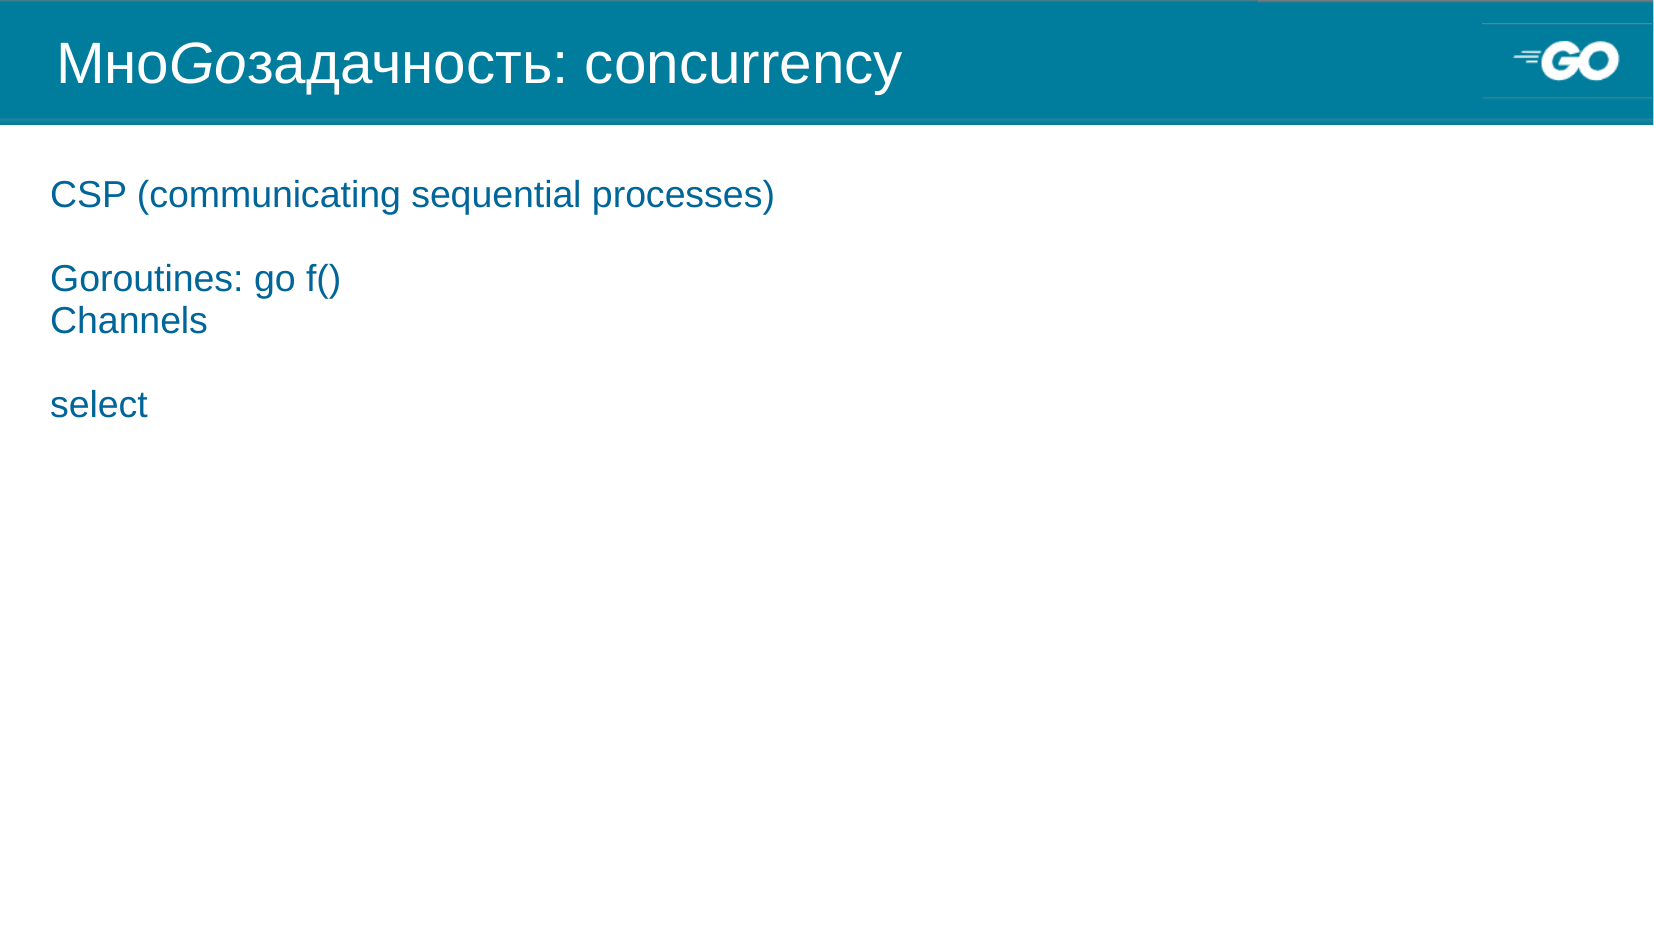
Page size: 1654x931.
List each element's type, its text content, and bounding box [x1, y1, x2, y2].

picture [1542, 41, 1619, 81]
text_box CSP (communicating sequential processes) Goroutines: go f() Channels select [35, 124, 1619, 898]
text_box МноGoзадачность: concurrency [41, 23, 1495, 104]
